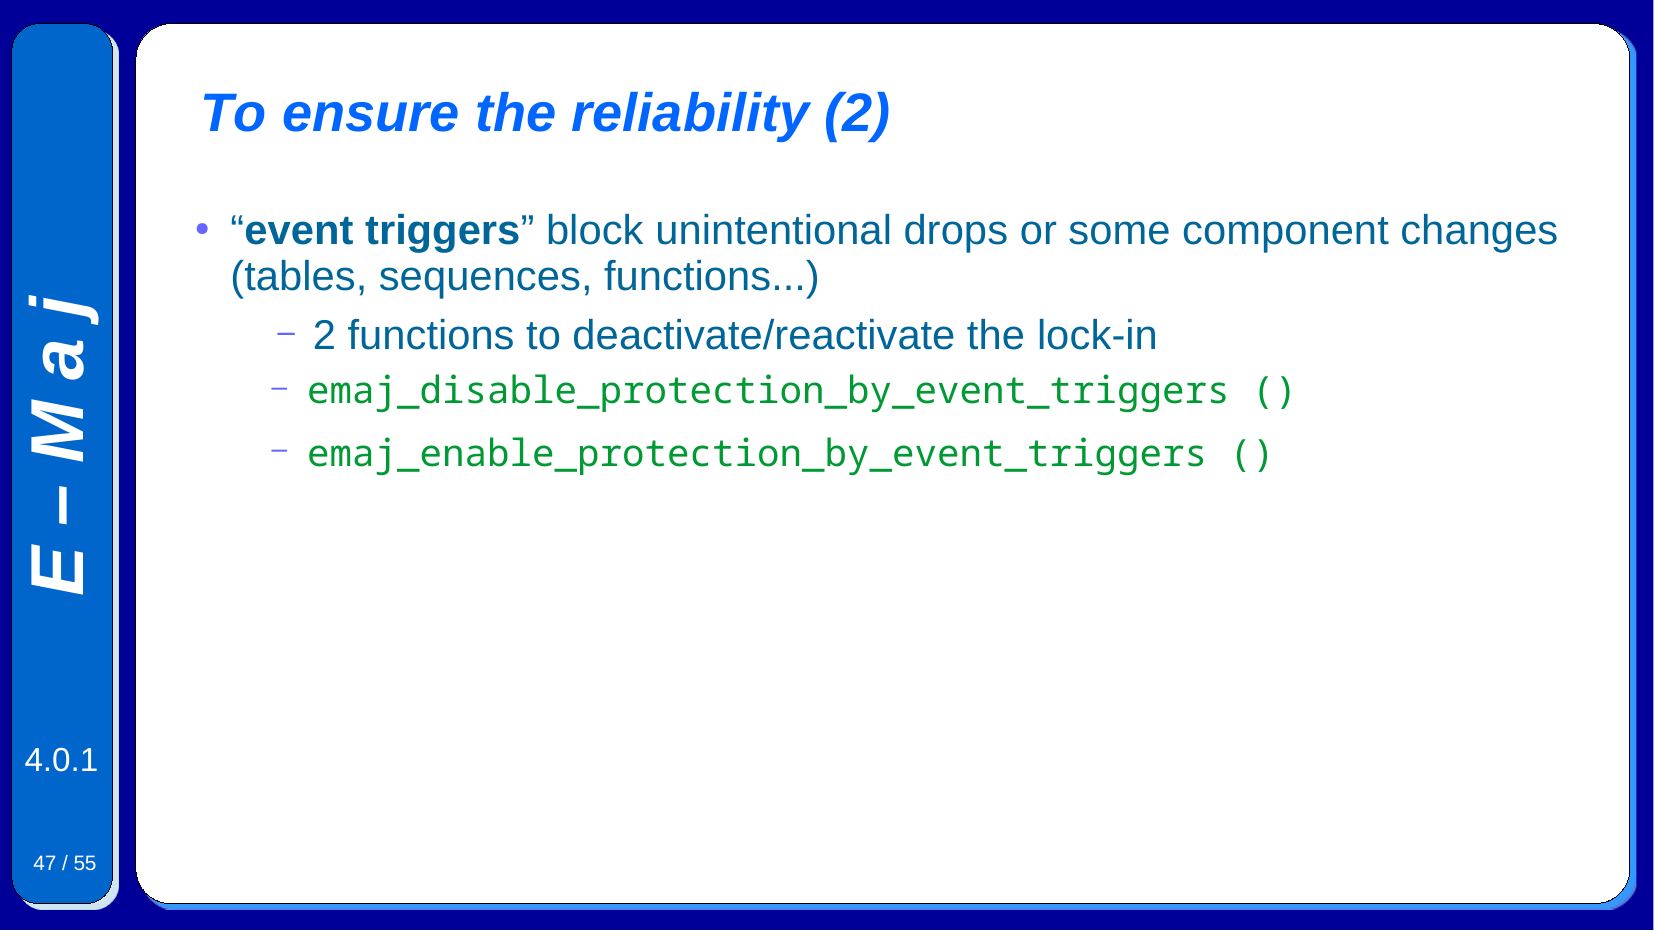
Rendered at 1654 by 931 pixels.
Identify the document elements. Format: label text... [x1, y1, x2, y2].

title To ensure the reliability (2) [200, 34, 1575, 191]
list “event triggers” block unintentional drops or some component changes (tables, sequences, functions...) 2 functions to deactivate/reactivate the lock-in emaj_disable_protection_by_event_triggers () emaj_enable_protection_by_event_triggers () [177, 206, 1587, 827]
